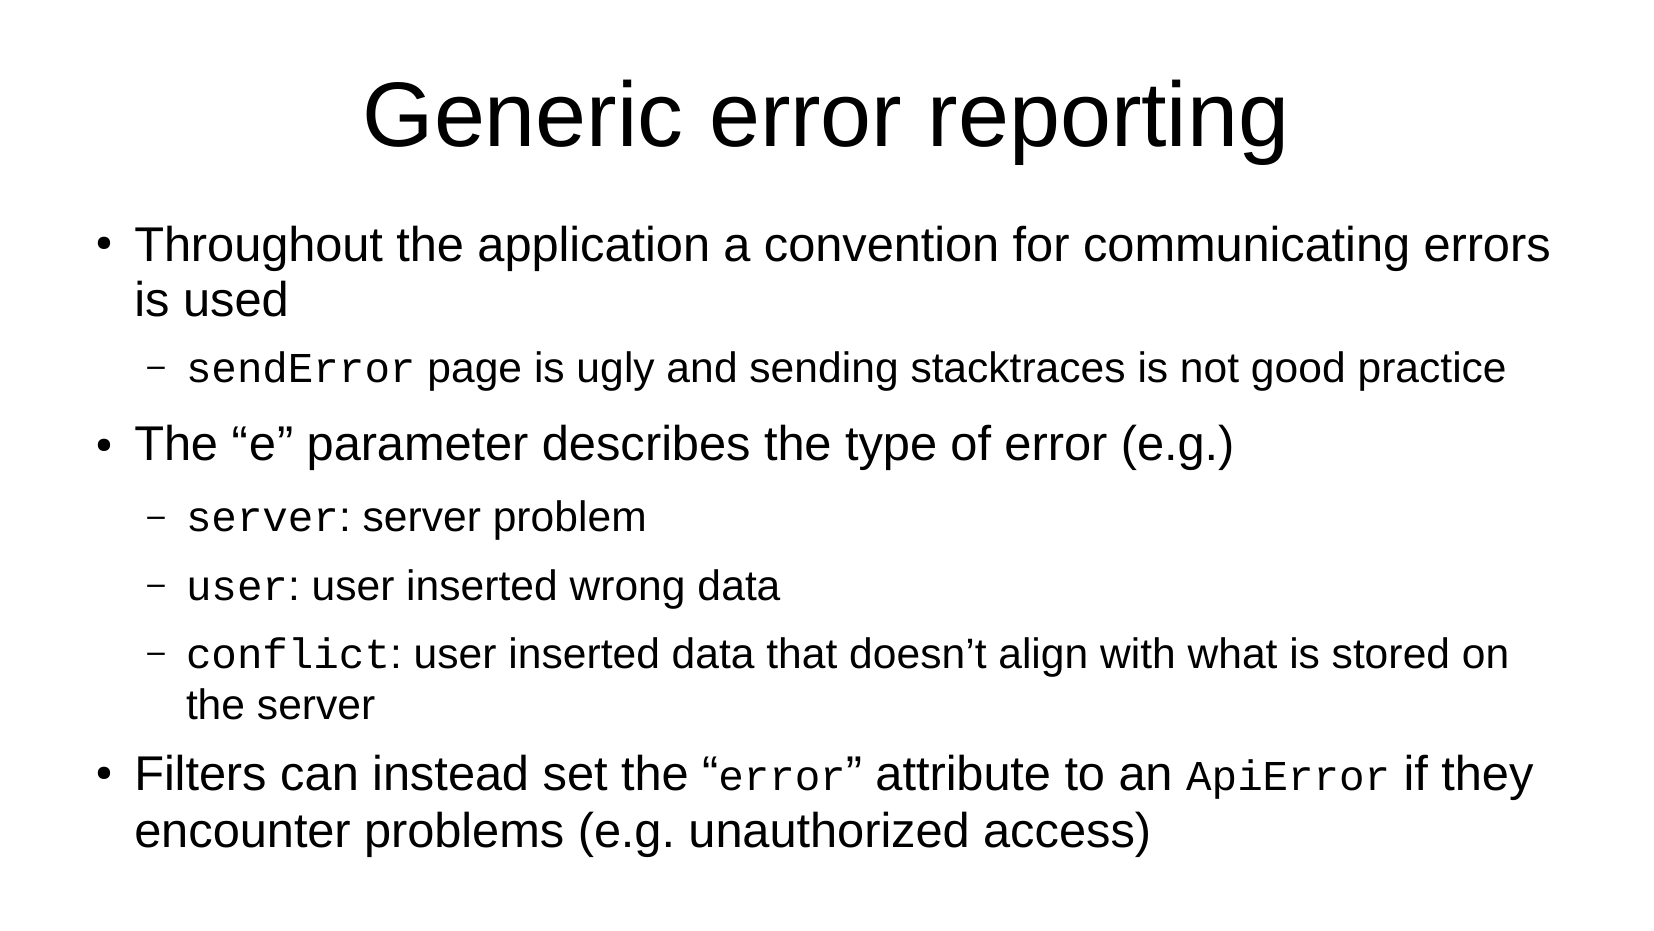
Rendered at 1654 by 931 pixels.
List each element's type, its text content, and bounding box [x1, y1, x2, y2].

title Generic error reporting [82, 37, 1571, 193]
list Throughout the application a convention for communicating errors is used sendError page is ugly and sending stacktraces is not good practice The “e” parameter describes the type of error (e.g.) server: server problem user: user inserted wrong data conflict: user inserted data that doesn’t align with what is stored on the server Filters can instead set the “error” attribute to an ApiError if they encounter problems (e.g. unauthorized access) [82, 217, 1571, 863]
